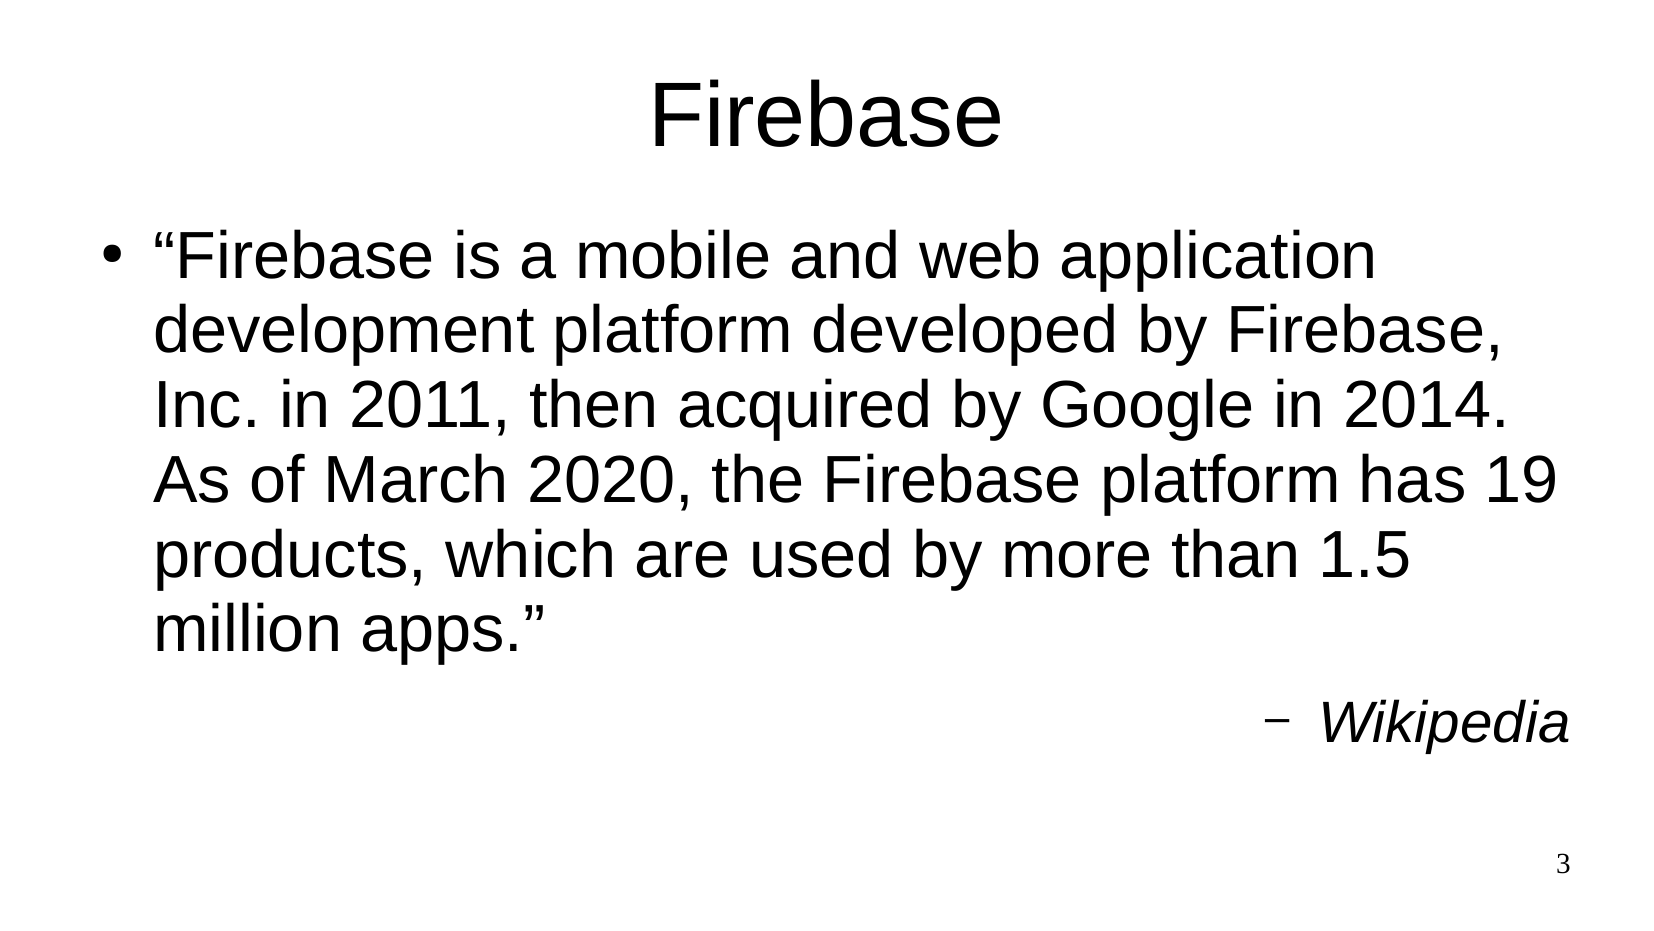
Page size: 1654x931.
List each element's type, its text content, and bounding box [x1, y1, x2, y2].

list “Firebase is a mobile and web application development platform developed by Firebase, Inc. in 2011, then acquired by Google in 2014. As of March 2020, the Firebase platform has 19 products, which are used by more than 1.5 million apps.” Wikipedia [82, 217, 1571, 758]
title Firebase [82, 37, 1571, 193]
